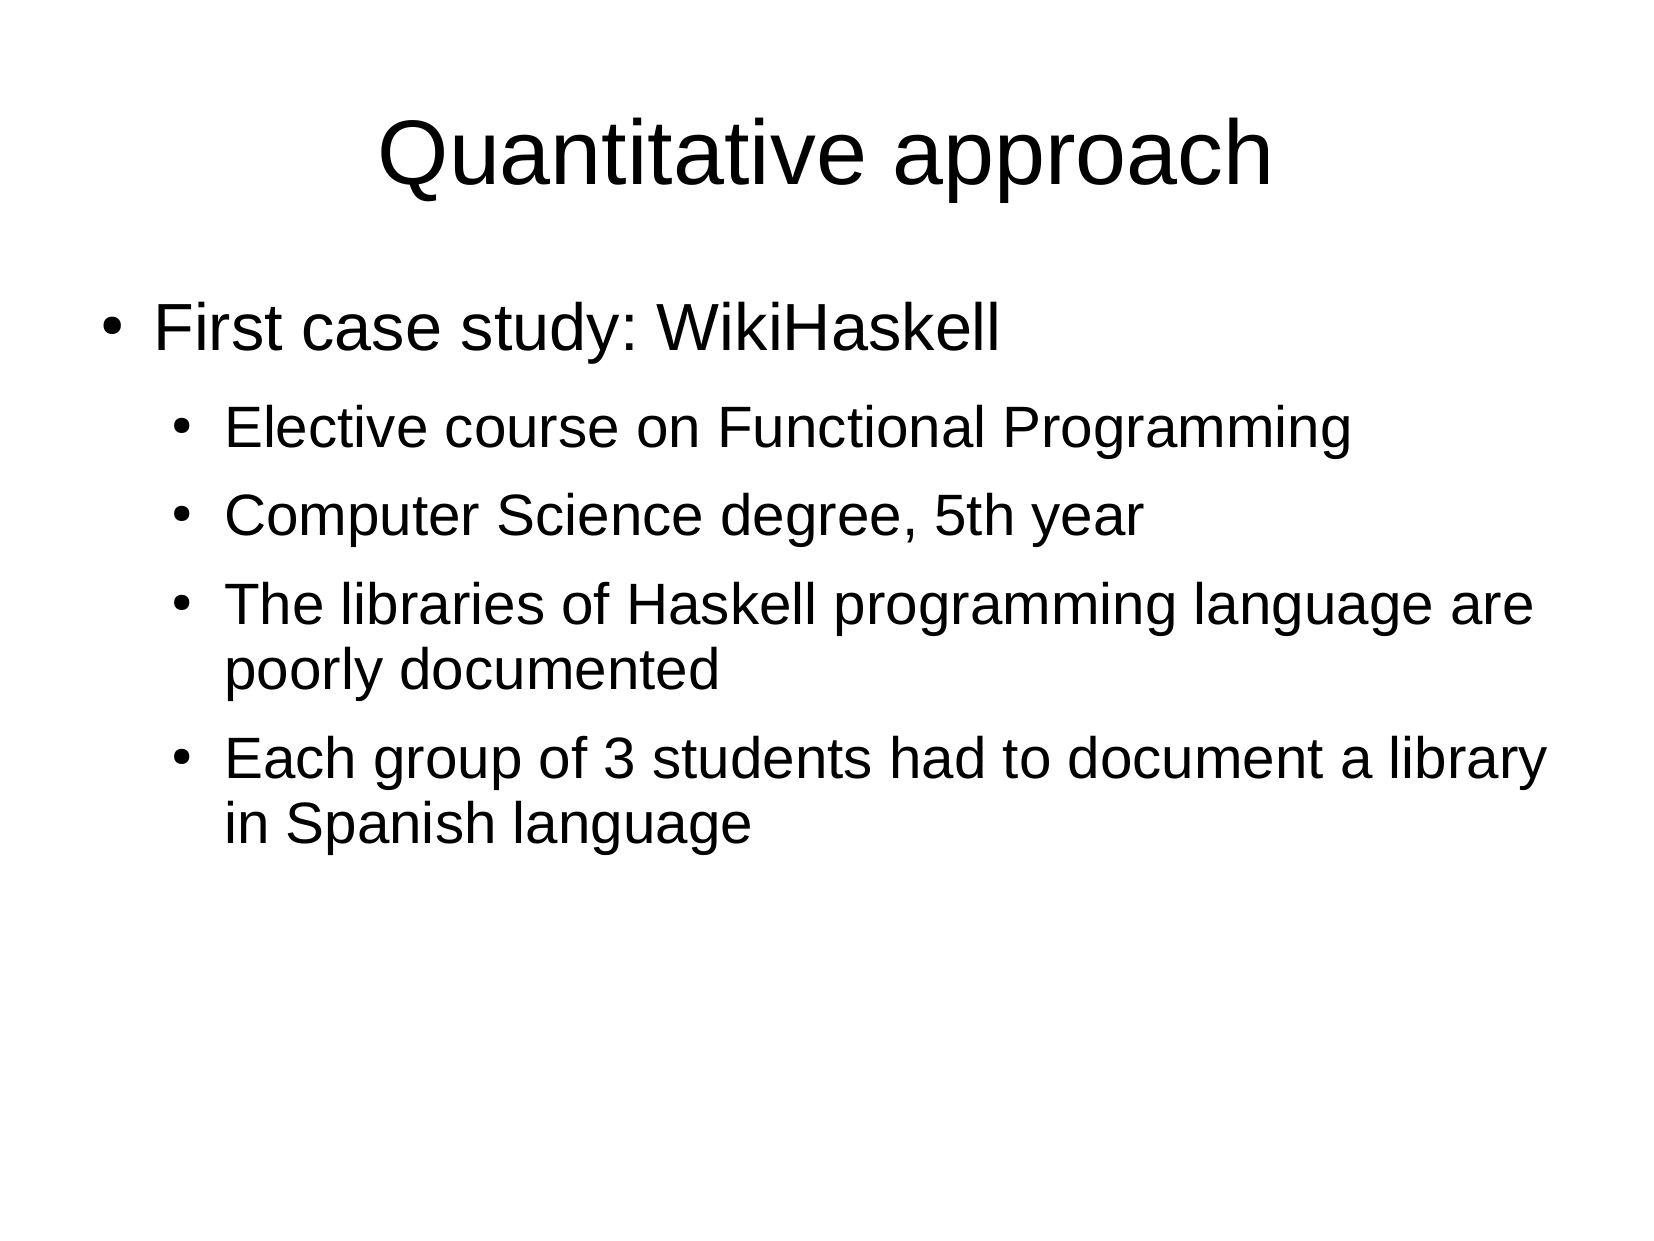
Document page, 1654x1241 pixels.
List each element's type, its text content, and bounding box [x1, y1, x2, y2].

title Quantitative approach [82, 49, 1571, 257]
list First case study: WikiHaskell Elective course on Functional Programming Computer Science degree, 5th year The libraries of Haskell programming language are poorly documented Each group of 3 students had to document a library in Spanish language [82, 290, 1571, 1109]
